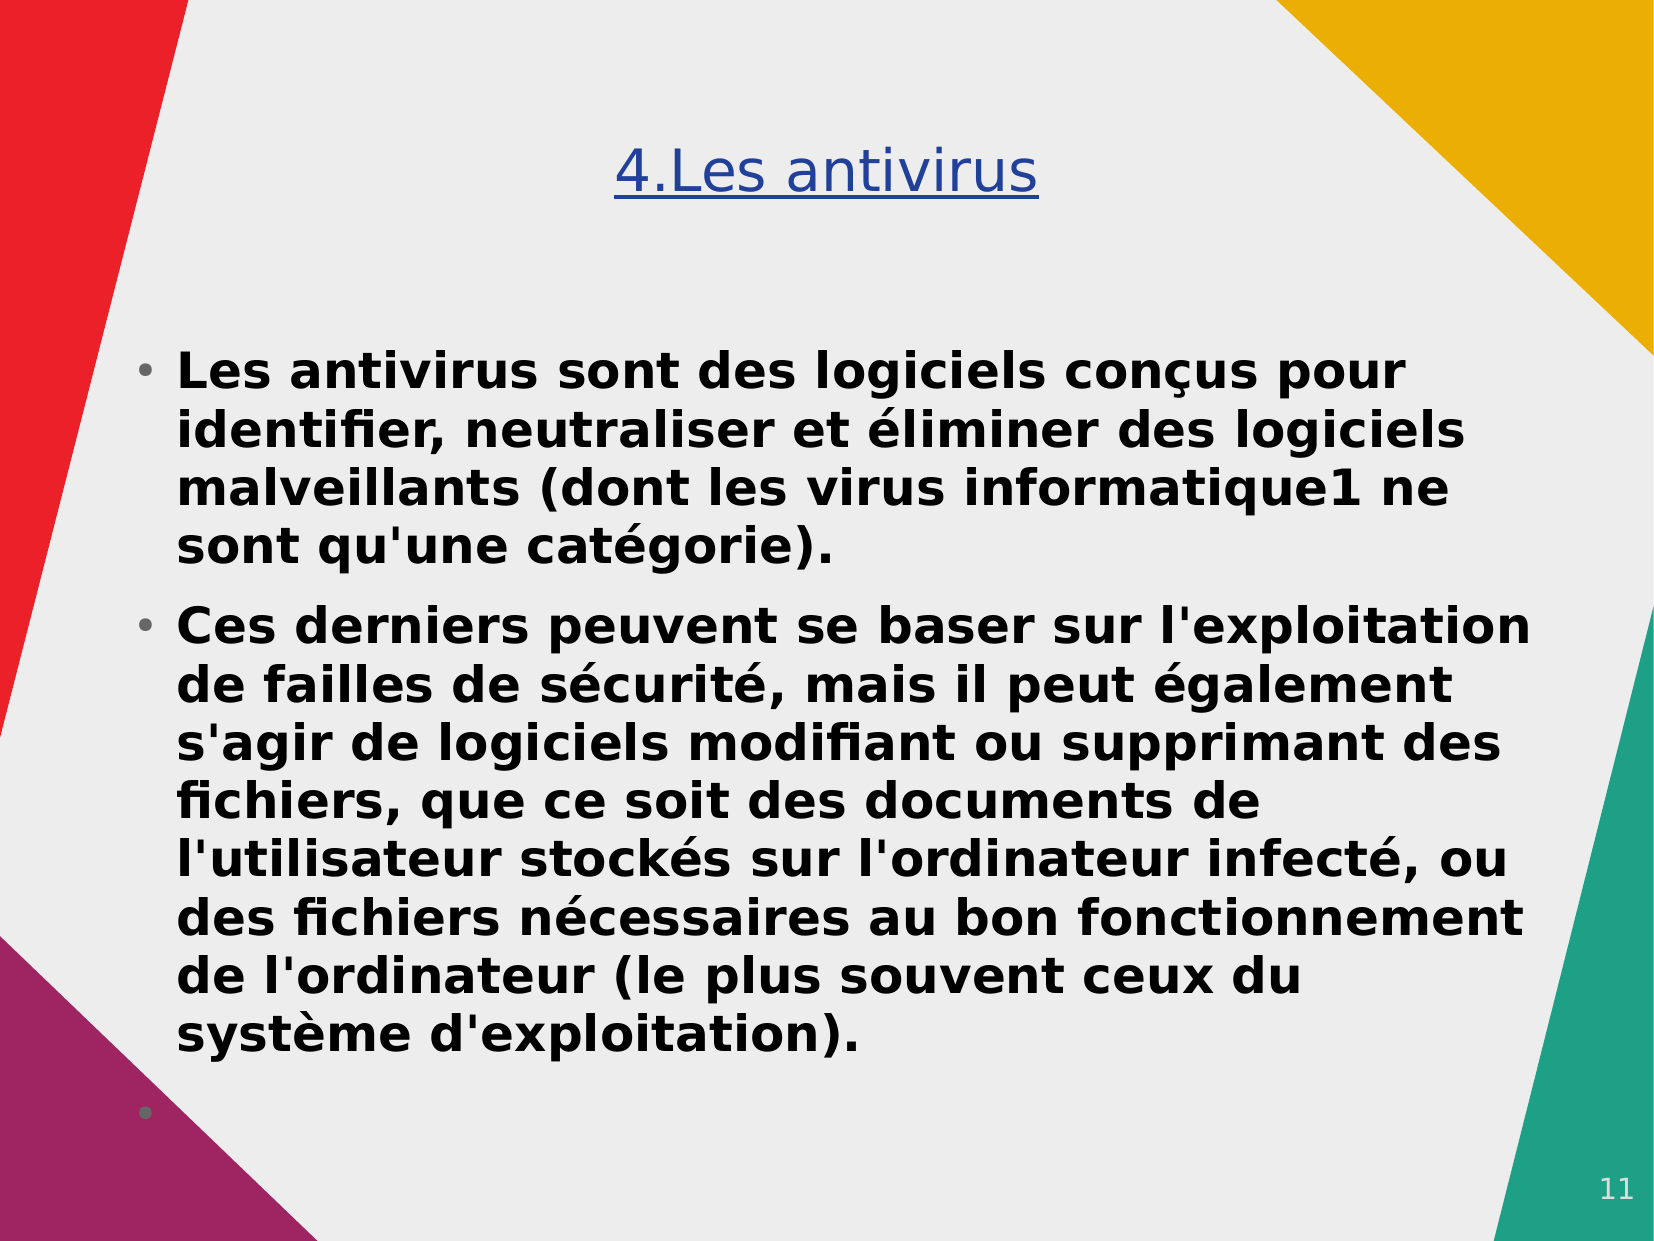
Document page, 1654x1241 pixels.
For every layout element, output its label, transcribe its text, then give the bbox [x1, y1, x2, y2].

list Les antivirus sont des logiciels conçus pour identifier, neutraliser et éliminer des logiciels malveillants (dont les virus informatique1 ne sont qu'une catégorie). Ces derniers peuvent se baser sur l'exploitation de failles de sécurité, mais il peut également s'agir de logiciels modifiant ou supprimant des fichiers, que ce soit des documents de l'utilisateur stockés sur l'ordinateur infecté, ou des fichiers nécessaires au bon fonctionnement de l'ordinateur (le plus souvent ceux du système d'exploitation). [123, 342, 1548, 1074]
title 4.Les antivirus [114, 73, 1539, 271]
